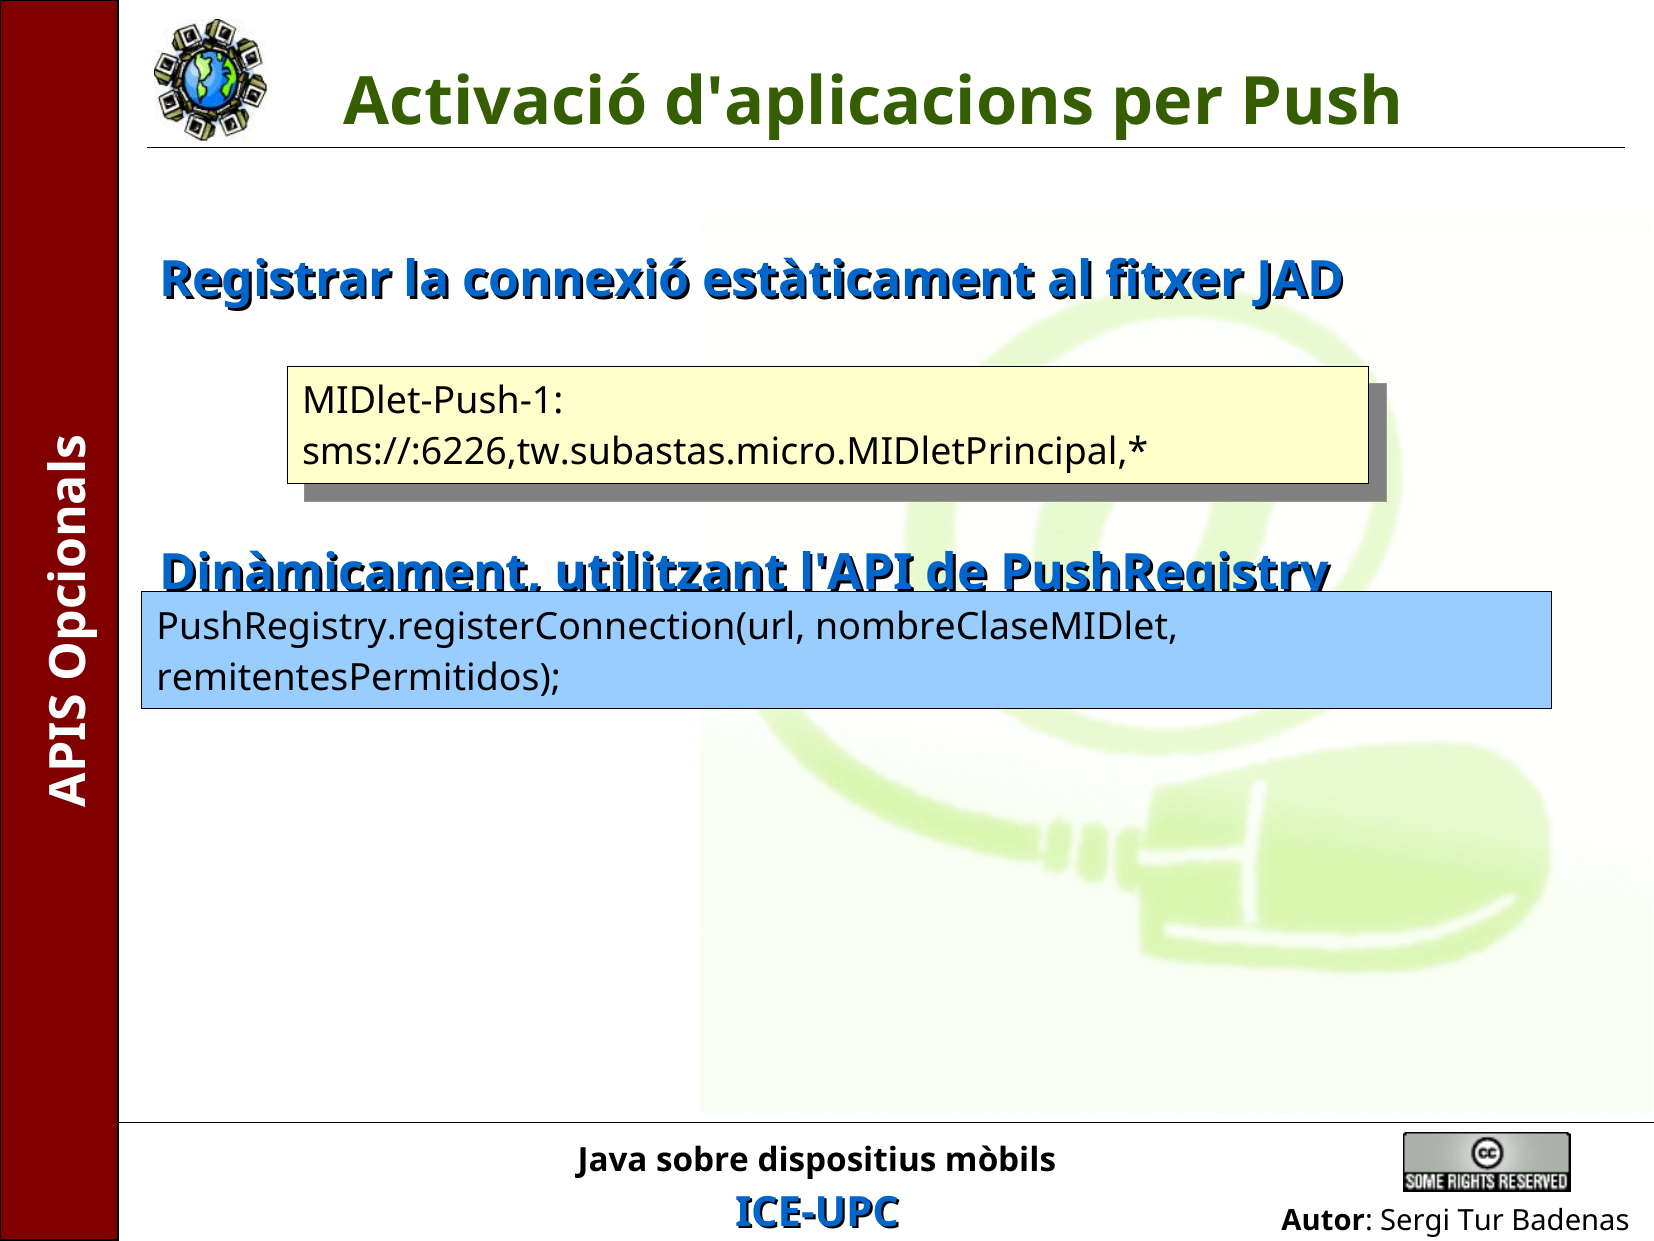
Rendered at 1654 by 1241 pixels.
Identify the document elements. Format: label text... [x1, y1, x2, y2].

title Activació d'aplicacions per Push [129, 56, 1619, 141]
picture [154, 19, 268, 56]
picture [1403, 1132, 1571, 1192]
text_box MIDlet-Push-1: sms://:6226,tw.subastas.micro.MIDletPrincipal,* [287, 366, 1369, 427]
list Registrar la connexió estàticament al fitxer JAD Dinàmicament, utilitzant l'API de PushRegistry [141, 242, 1630, 1078]
text_box PushRegistry.registerConnection(url, nombreClaseMIDlet, remitentesPermitidos); [141, 591, 1552, 647]
picture [700, 217, 1654, 1113]
